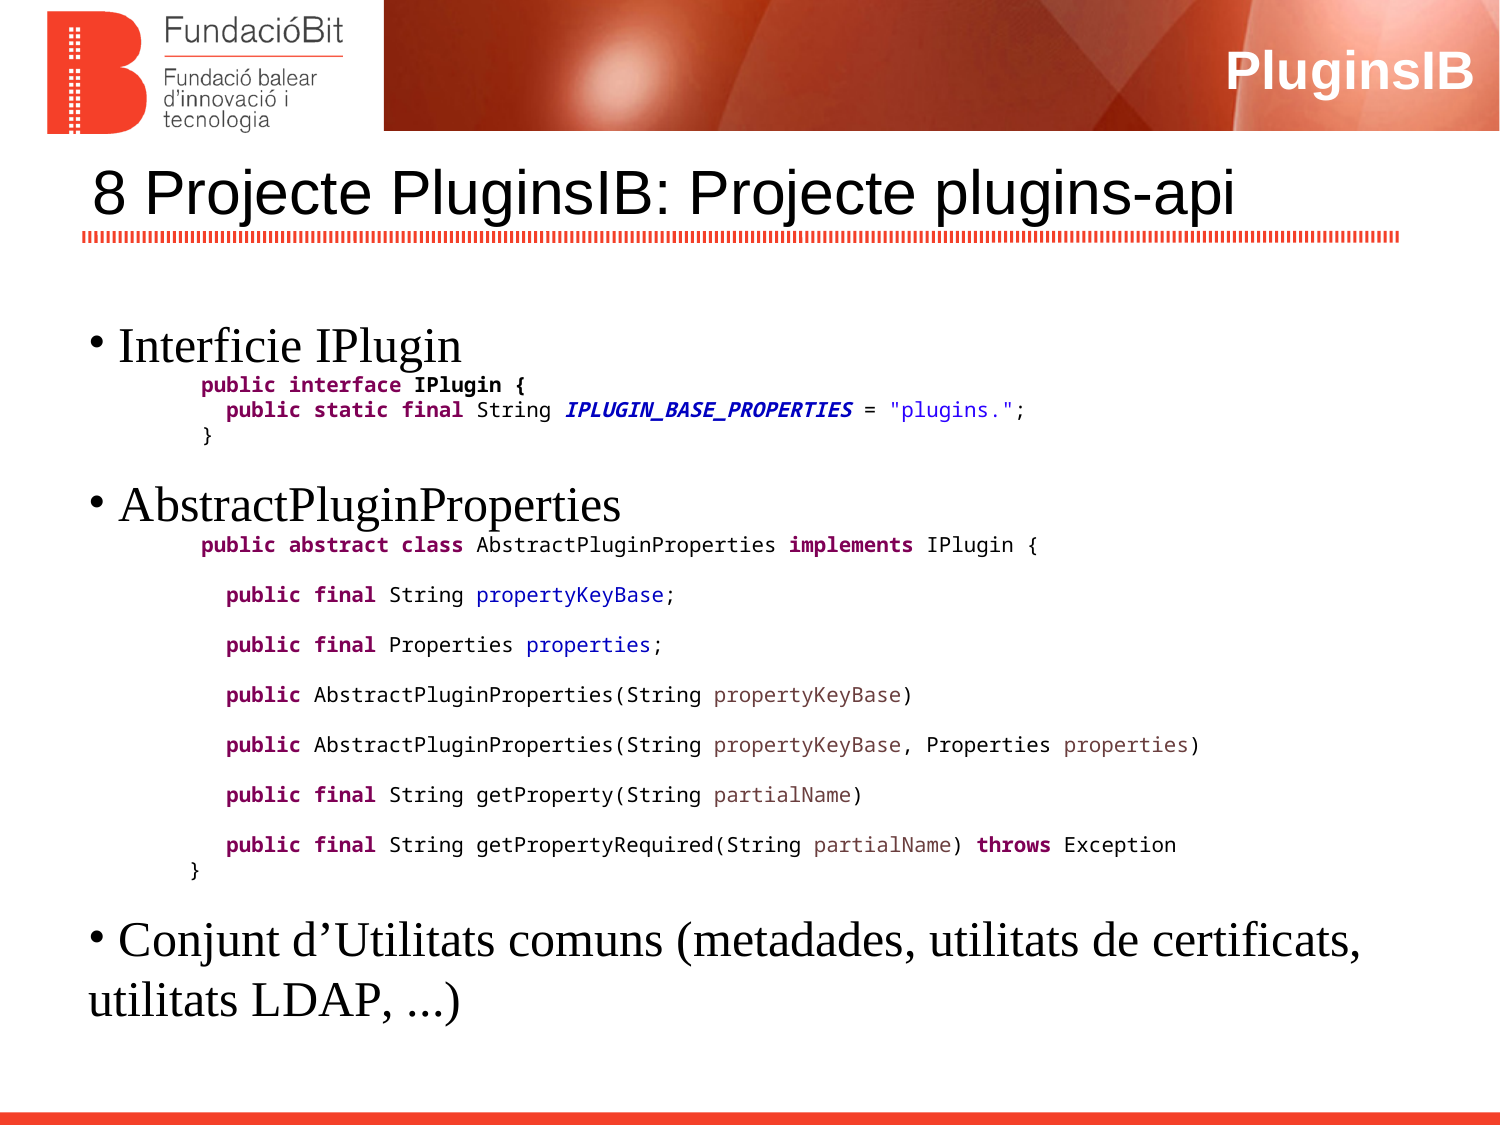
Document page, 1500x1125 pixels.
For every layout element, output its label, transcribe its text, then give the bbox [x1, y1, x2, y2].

list 8 Projecte PluginsIB: Projecte plugins-api [40, 158, 1426, 238]
picture [47, 11, 343, 134]
title PluginsIB [324, 19, 1477, 123]
text_box Interficie IPlugin public interface IPlugin { public static final String IPLUGIN_BASE_PROPERTIES = "plugins."; } AbstractPluginProperties public abstract class AbstractPluginProperties implements IPlugin { public final String propertyKeyBase; public final Properties properties; public AbstractPluginProperties(String propertyKeyBase) public AbstractPluginProperties(String propertyKeyBase, Properties properties) public final String getProperty(String partialName) public final String getPropertyRequired(String partialName) throws Exception } Conjunt d’Utilitats comuns (metadades, utilitats de certificats, utilitats LDAP, ...) [74, 304, 1407, 1035]
picture [383, 0, 1500, 131]
